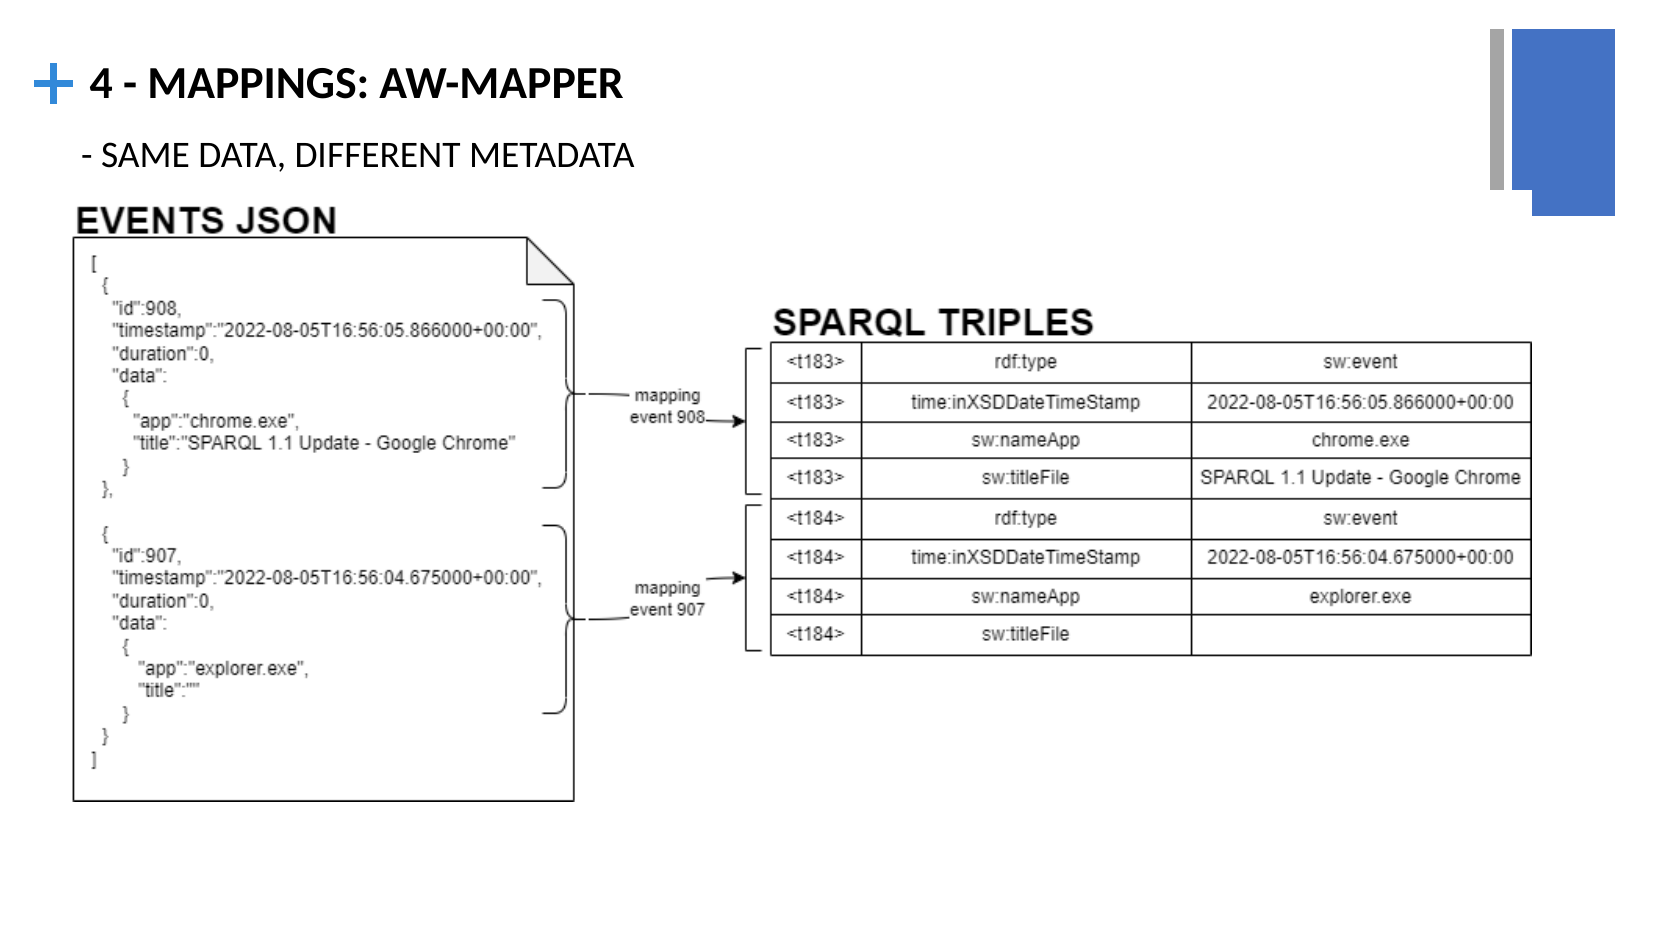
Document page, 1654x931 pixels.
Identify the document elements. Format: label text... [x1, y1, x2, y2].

text_box [1490, 29, 1504, 190]
picture [26, 190, 1532, 802]
text_box - SAME DATA, DIFFERENT METADATA [66, 132, 741, 223]
text_box [1512, 29, 1615, 216]
text_box [34, 63, 73, 104]
text_box 4 - MAPPINGS: AW-MAPPER [74, 56, 1255, 163]
